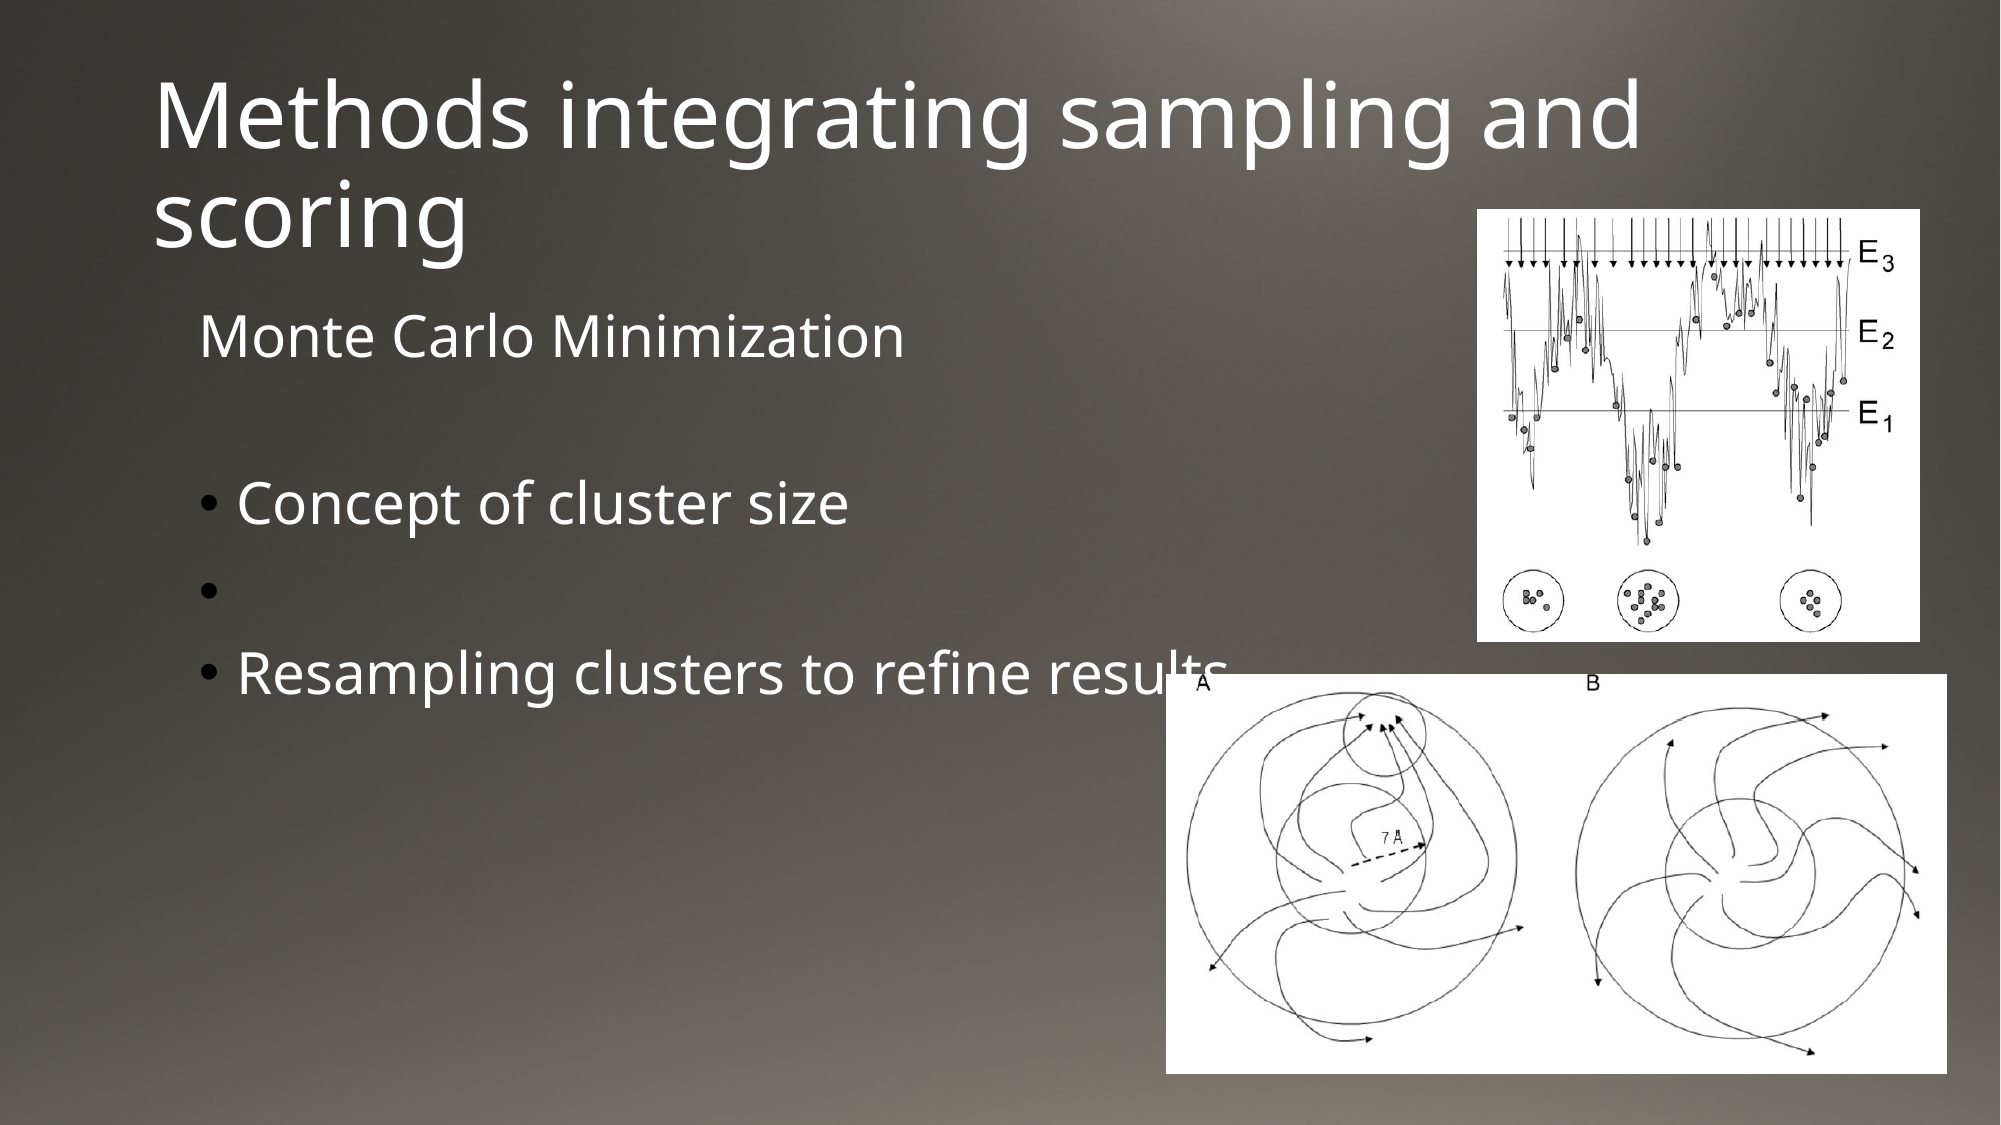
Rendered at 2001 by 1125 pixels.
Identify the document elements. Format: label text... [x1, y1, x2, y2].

title Methods integrating sampling and scoring [137, 59, 1863, 278]
picture [1166, 674, 1947, 1074]
picture [1477, 210, 1920, 642]
list Monte Carlo Minimization Concept of cluster size Resampling clusters to refine results [183, 299, 1863, 1014]
